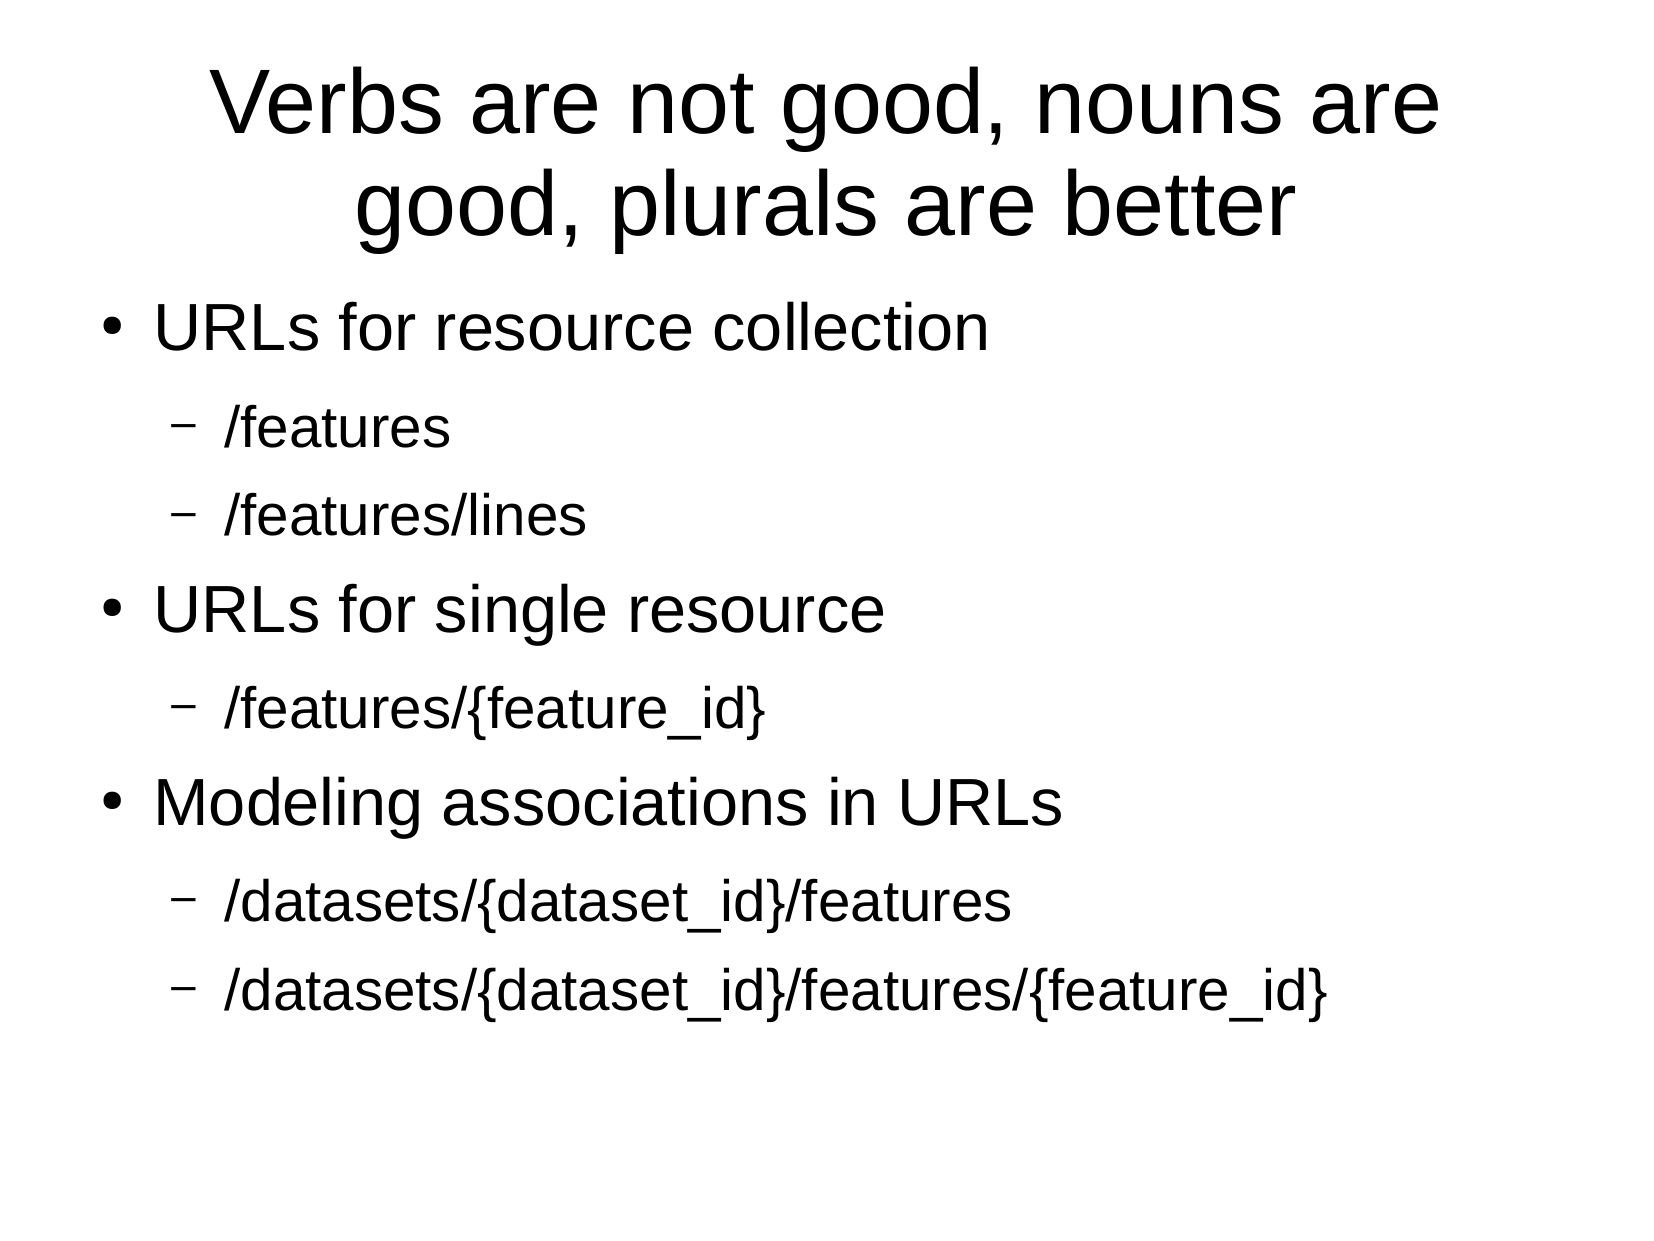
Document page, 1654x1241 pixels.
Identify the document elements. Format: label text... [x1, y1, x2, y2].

list URLs for resource collection /features /features/lines URLs for single resource /features/{feature_id} Modeling associations in URLs /datasets/{dataset_id}/features /datasets/{dataset_id}/features/{feature_id} [82, 290, 1571, 1141]
title Verbs are not good, nouns are good, plurals are better [82, 49, 1571, 257]
